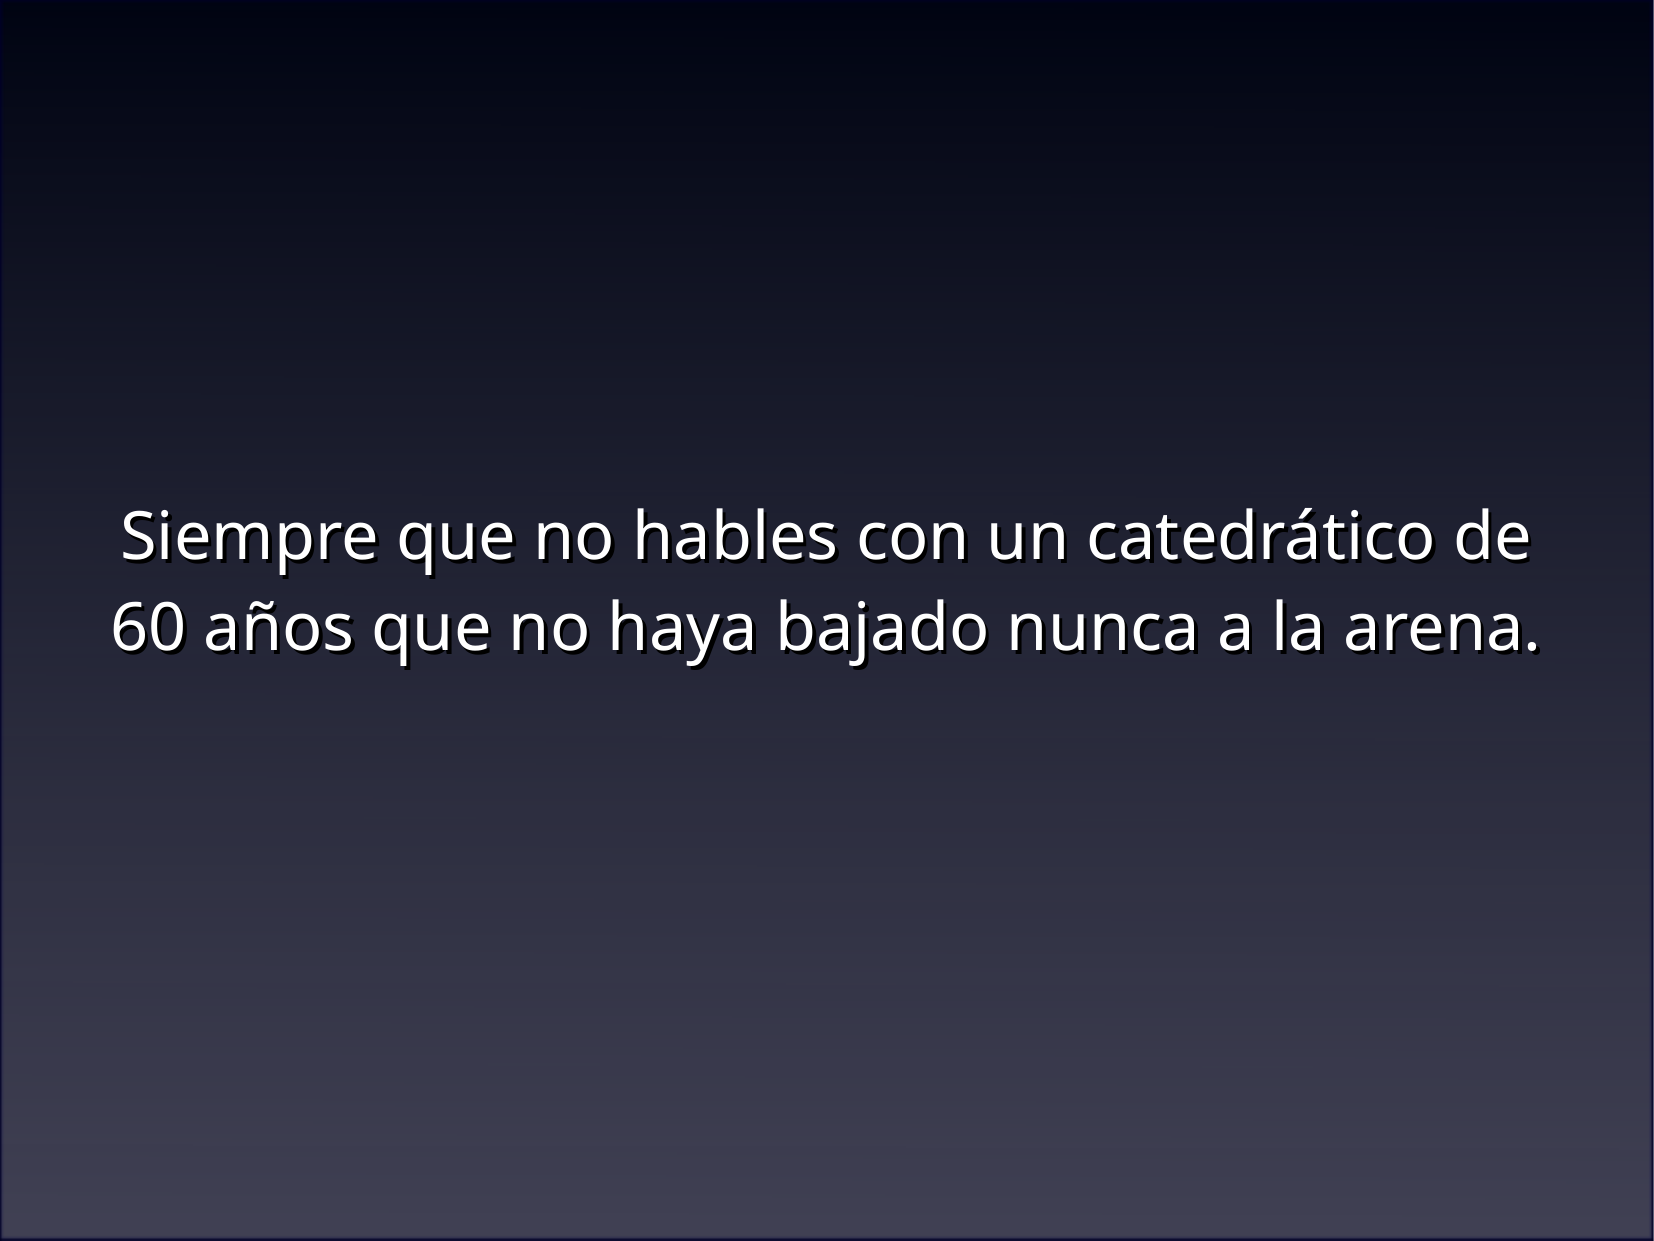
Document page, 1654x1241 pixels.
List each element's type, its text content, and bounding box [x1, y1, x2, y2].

subtitle Siempre que no hables con un catedrático de 60 años que no haya bajado nunca a la arena. [82, 49, 1571, 1109]
picture [0, 0, 1654, 1241]
